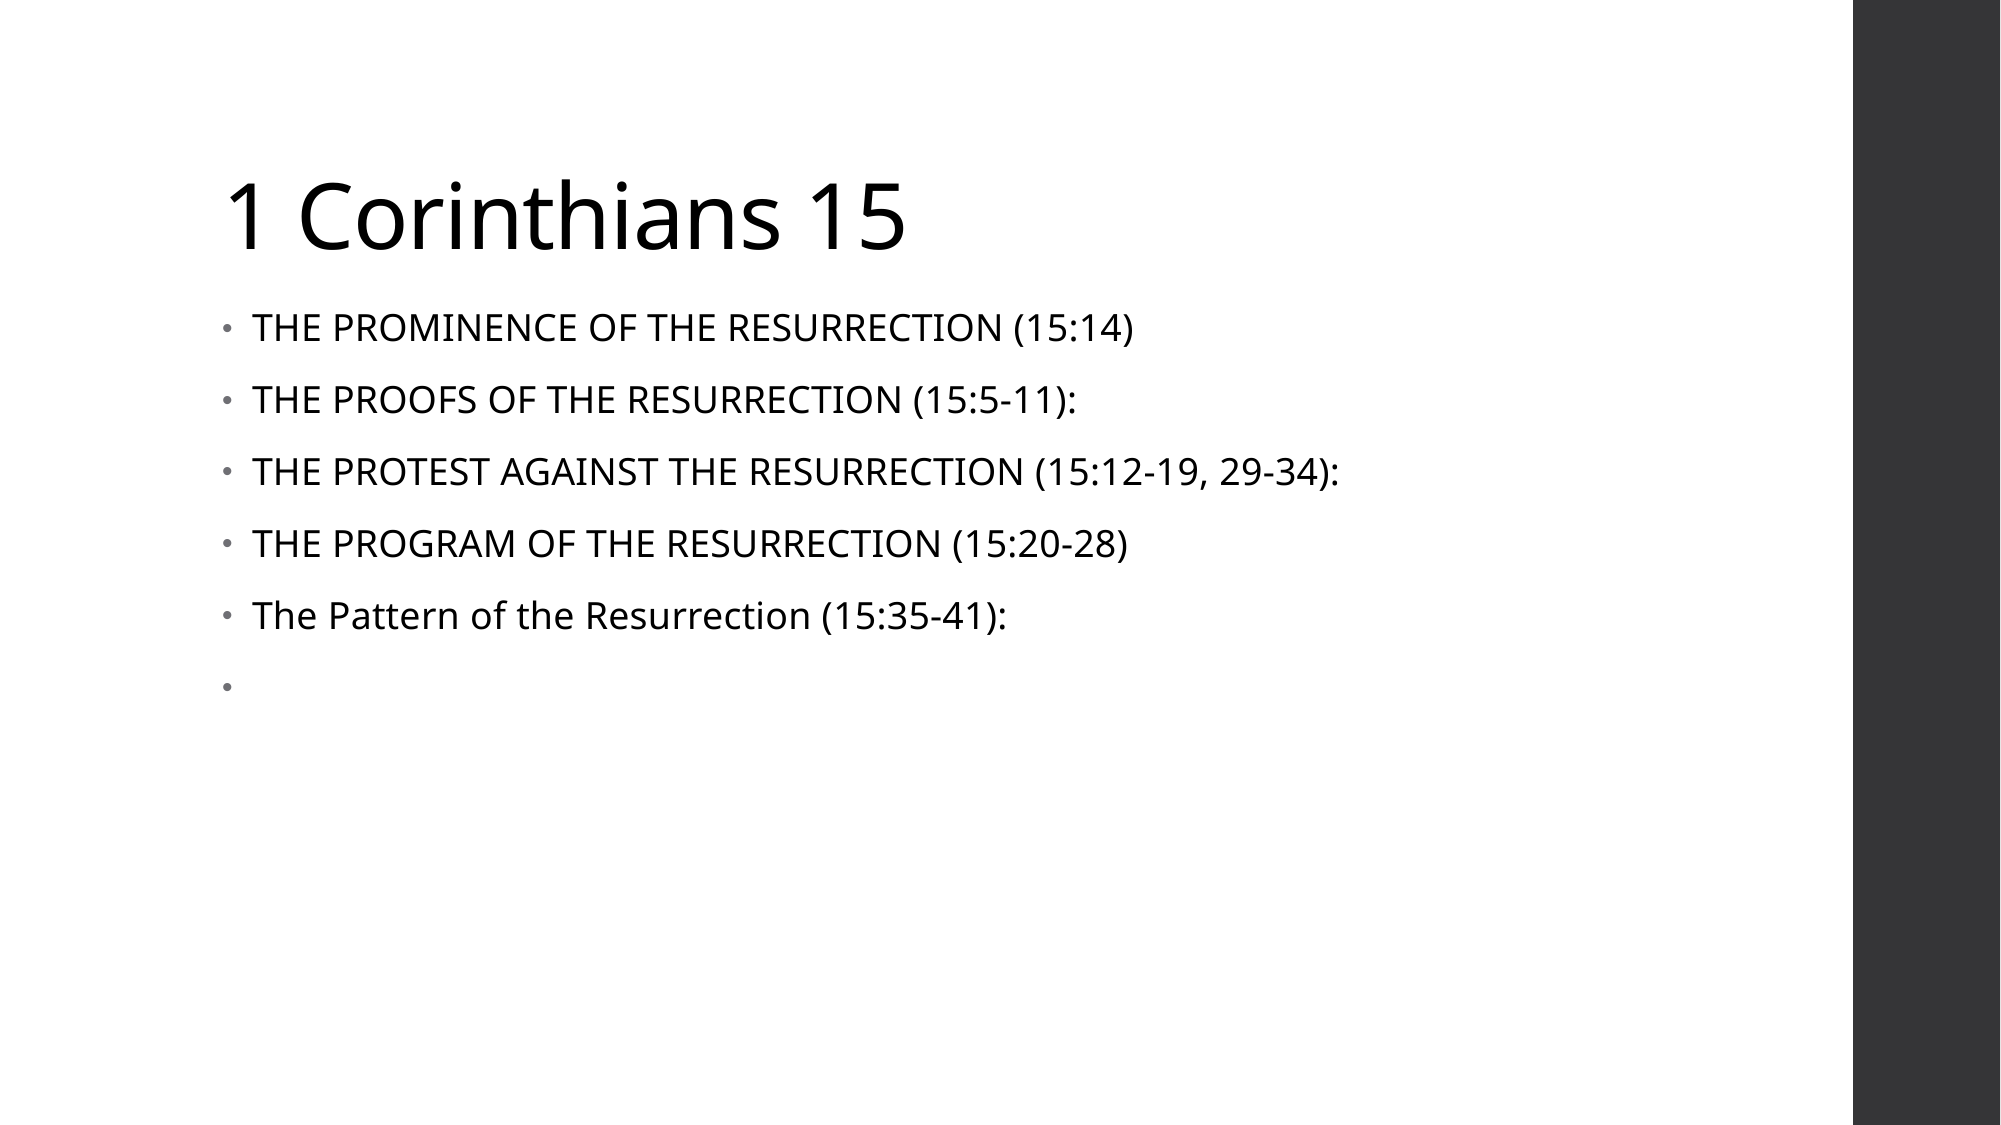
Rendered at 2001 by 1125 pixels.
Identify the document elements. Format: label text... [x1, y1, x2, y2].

title 1 Corinthians 15 [206, 60, 1797, 278]
list THE PROMINENCE OF THE RESURRECTION (15:14) THE PROOFS OF THE RESURRECTION (15:5-11): THE PROTEST AGAINST THE RESURRECTION (15:12-19, 29-34): THE PROGRAM OF THE RESURRECTION (15:20-28) The Pattern of the Resurrection (15:35-41): [206, 299, 1617, 1014]
